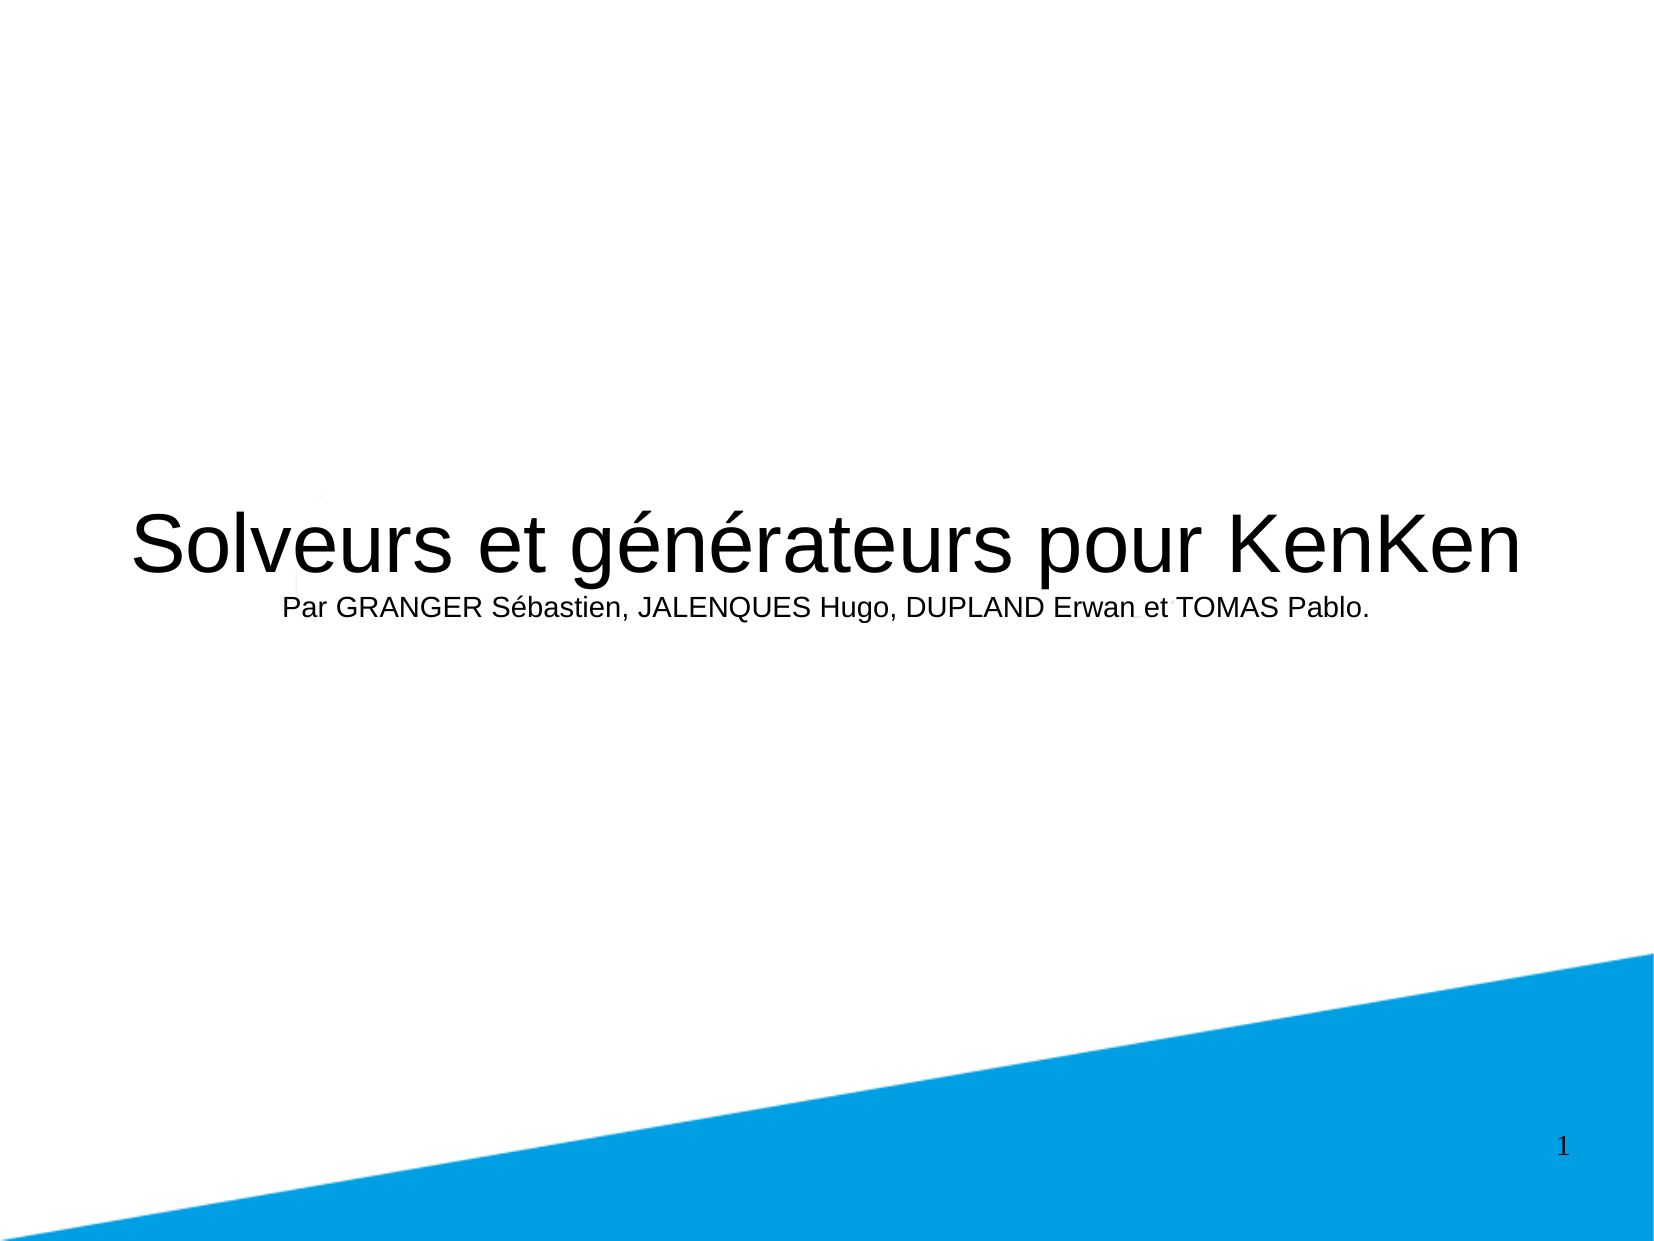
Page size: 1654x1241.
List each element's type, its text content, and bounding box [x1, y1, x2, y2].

subtitle Solveurs et générateurs pour KenKen Par GRANGER Sébastien, JALENQUES Hugo, DUPLAND Erwan et TOMAS Pablo. [82, 200, 1571, 921]
picture [0, 0, 1654, 1241]
